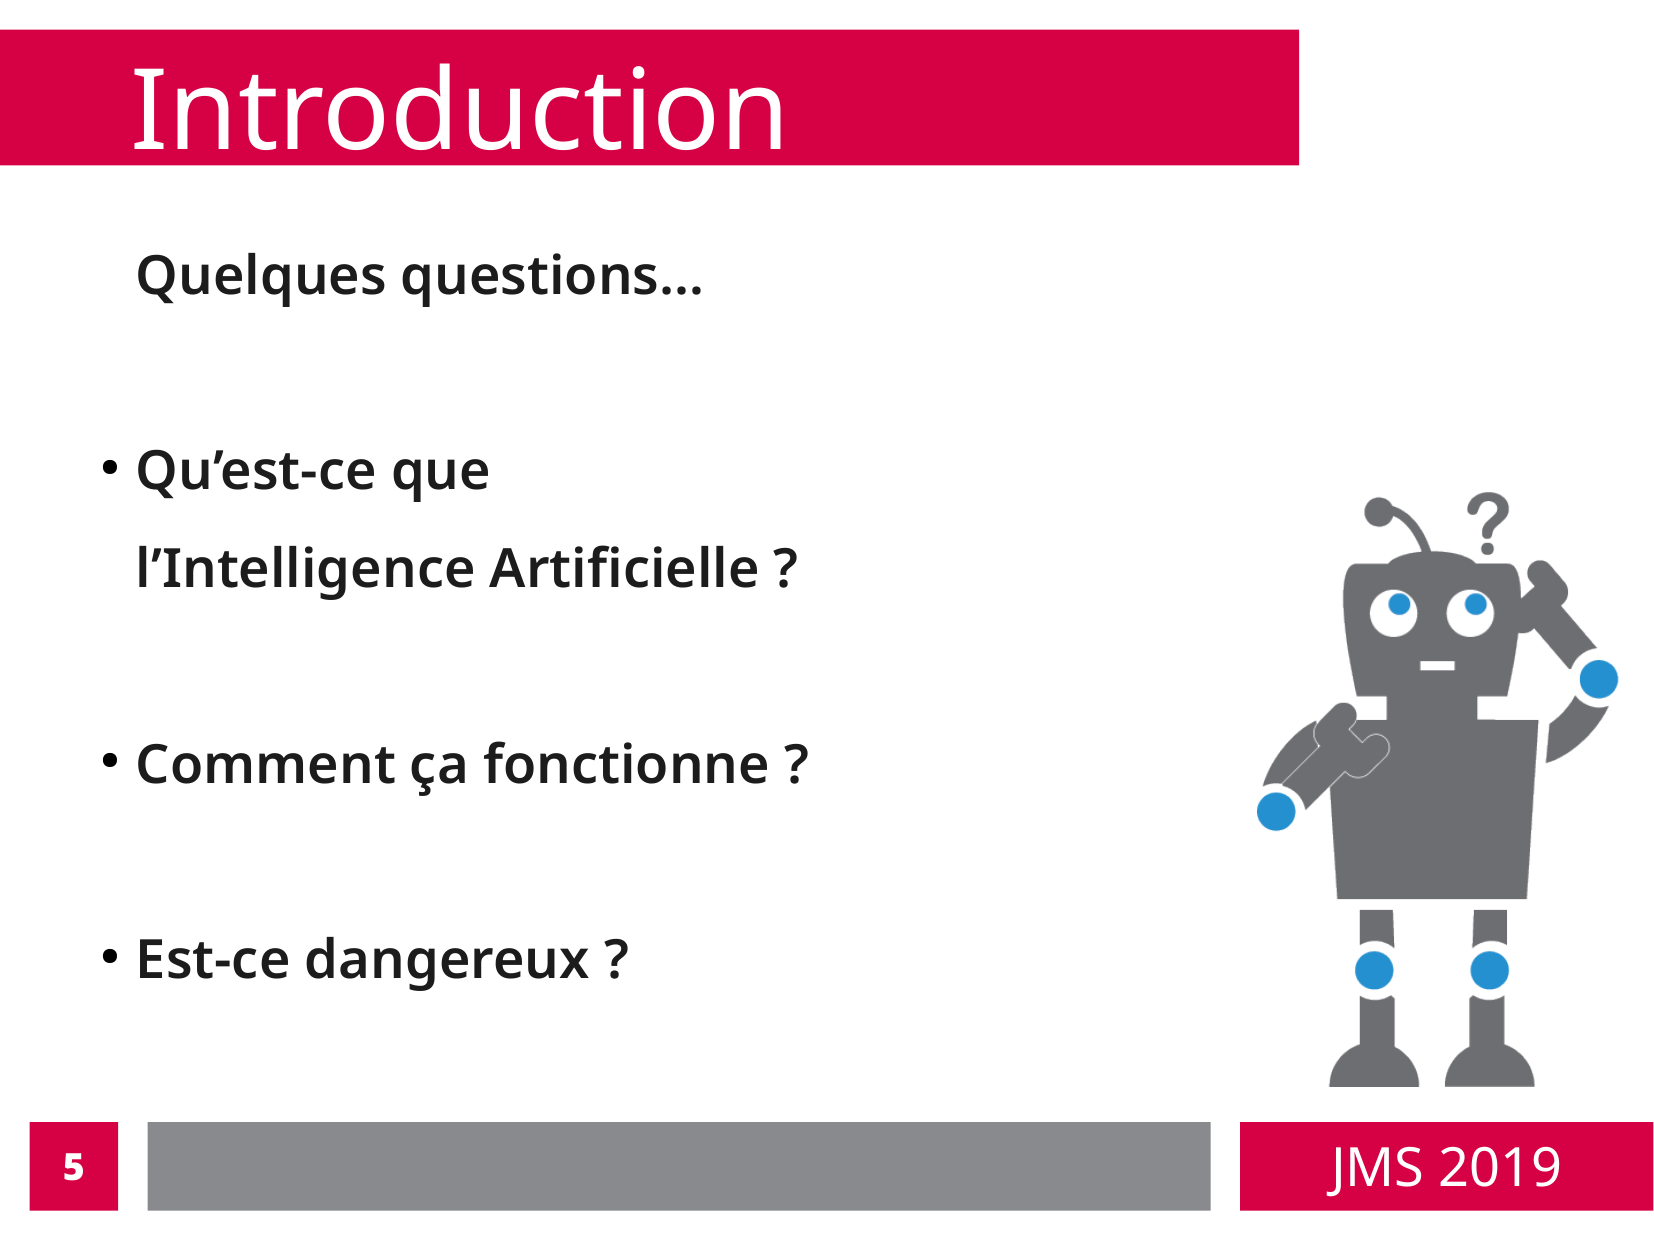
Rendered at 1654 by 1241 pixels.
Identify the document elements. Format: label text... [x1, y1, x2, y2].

picture [1257, 492, 1619, 1087]
list Quelques questions… Qu’est-ce que l’Intelligence Artificielle ? Comment ça fonctionne ? Est-ce dangereux ? [100, 236, 1607, 1087]
title Introduction [0, 29, 1229, 178]
